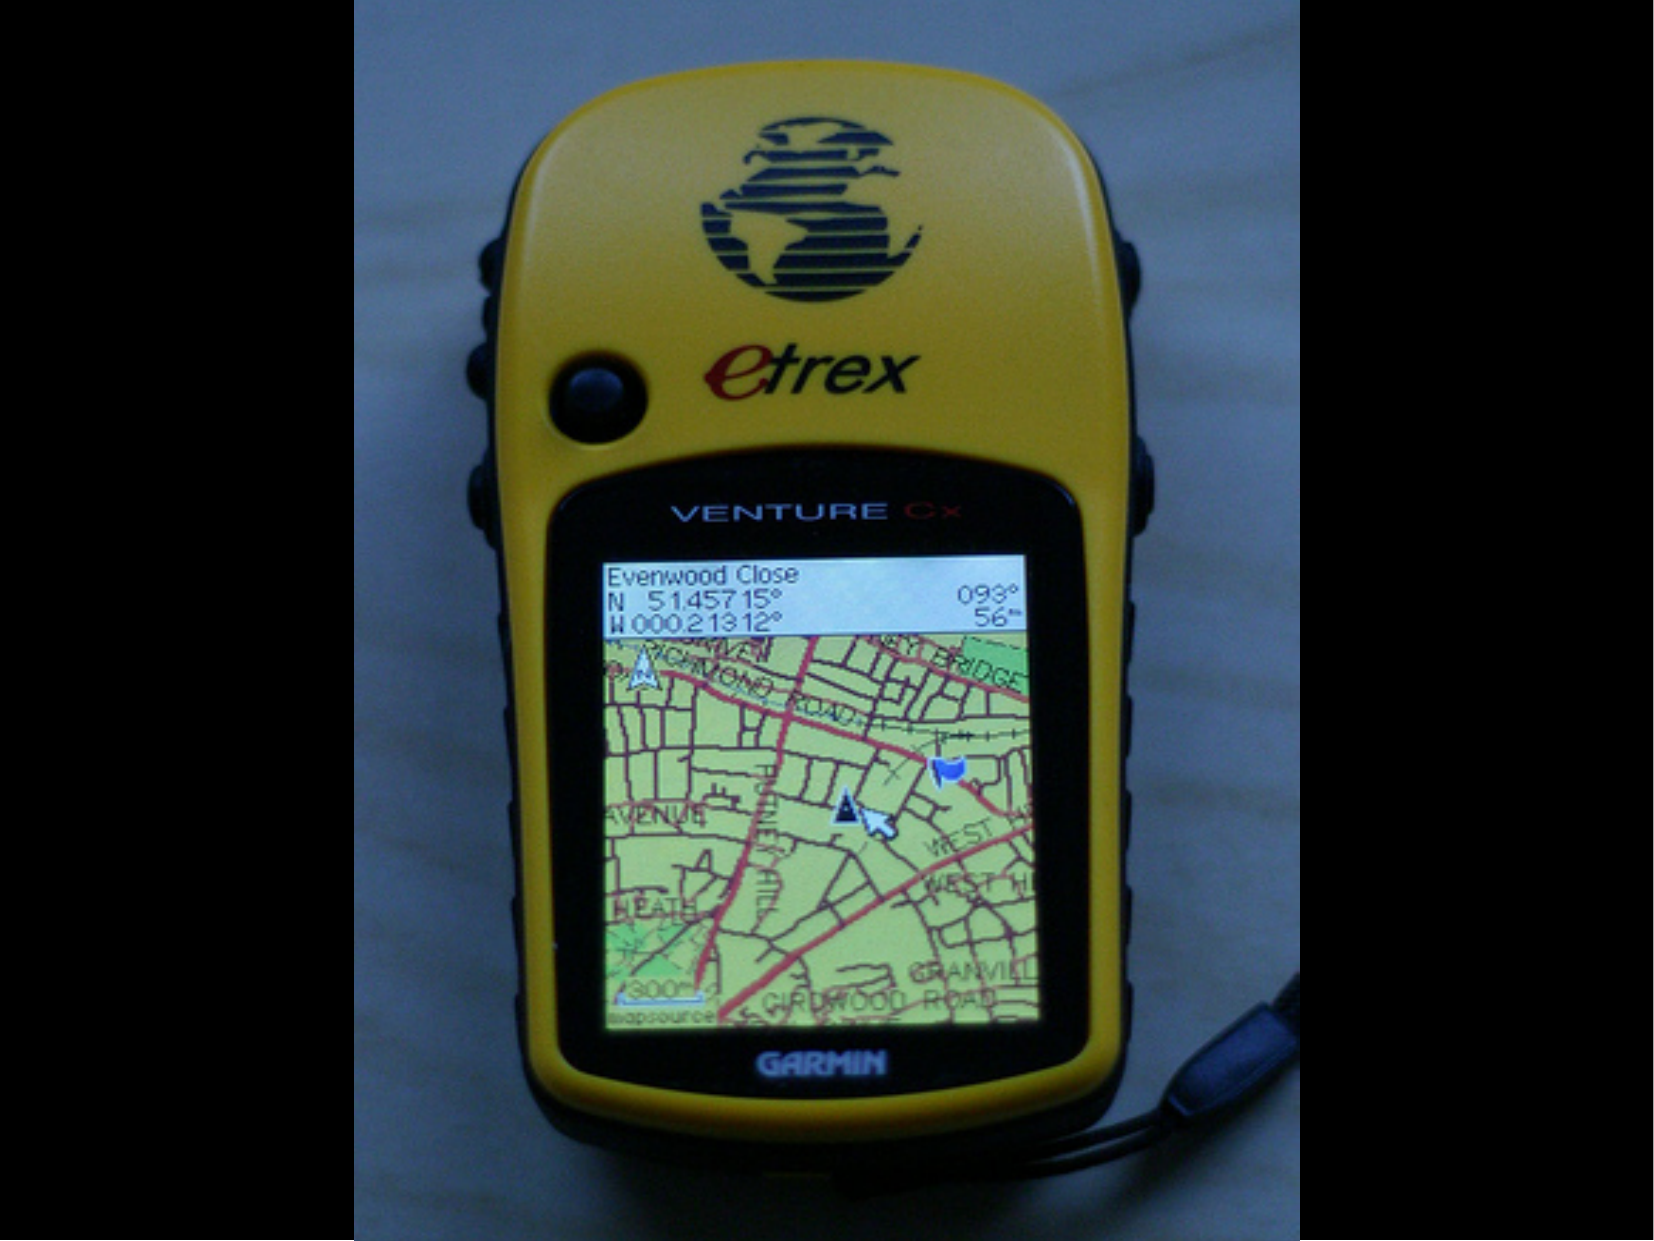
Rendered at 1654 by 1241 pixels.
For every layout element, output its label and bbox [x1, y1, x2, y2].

picture [354, 0, 1300, 1241]
